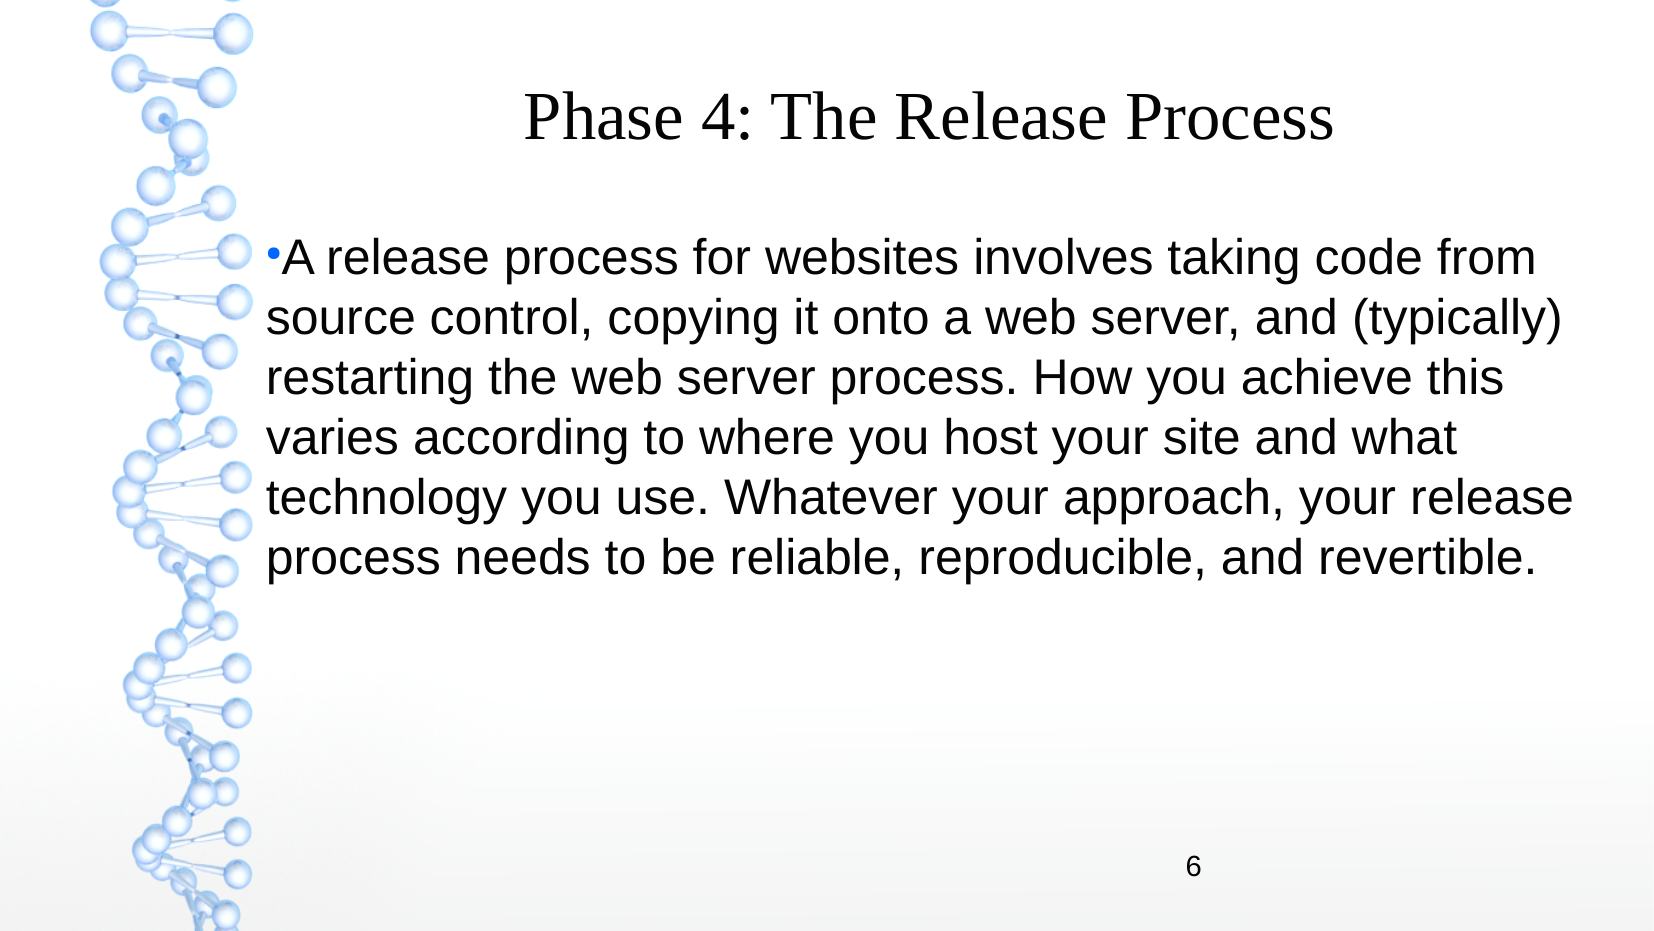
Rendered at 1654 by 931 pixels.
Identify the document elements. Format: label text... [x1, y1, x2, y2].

list A release process for websites involves taking code from source control, copying it onto a web server, and (typically) restarting the web server process. How you achieve this varies according to where you host your site and what technology you use. Whatever your approach, your release process needs to be reliable, reproducible, and revertible. [265, 224, 1595, 764]
title Phase 4: The Release Process [265, 35, 1595, 189]
text_box [1185, 847, 1571, 912]
